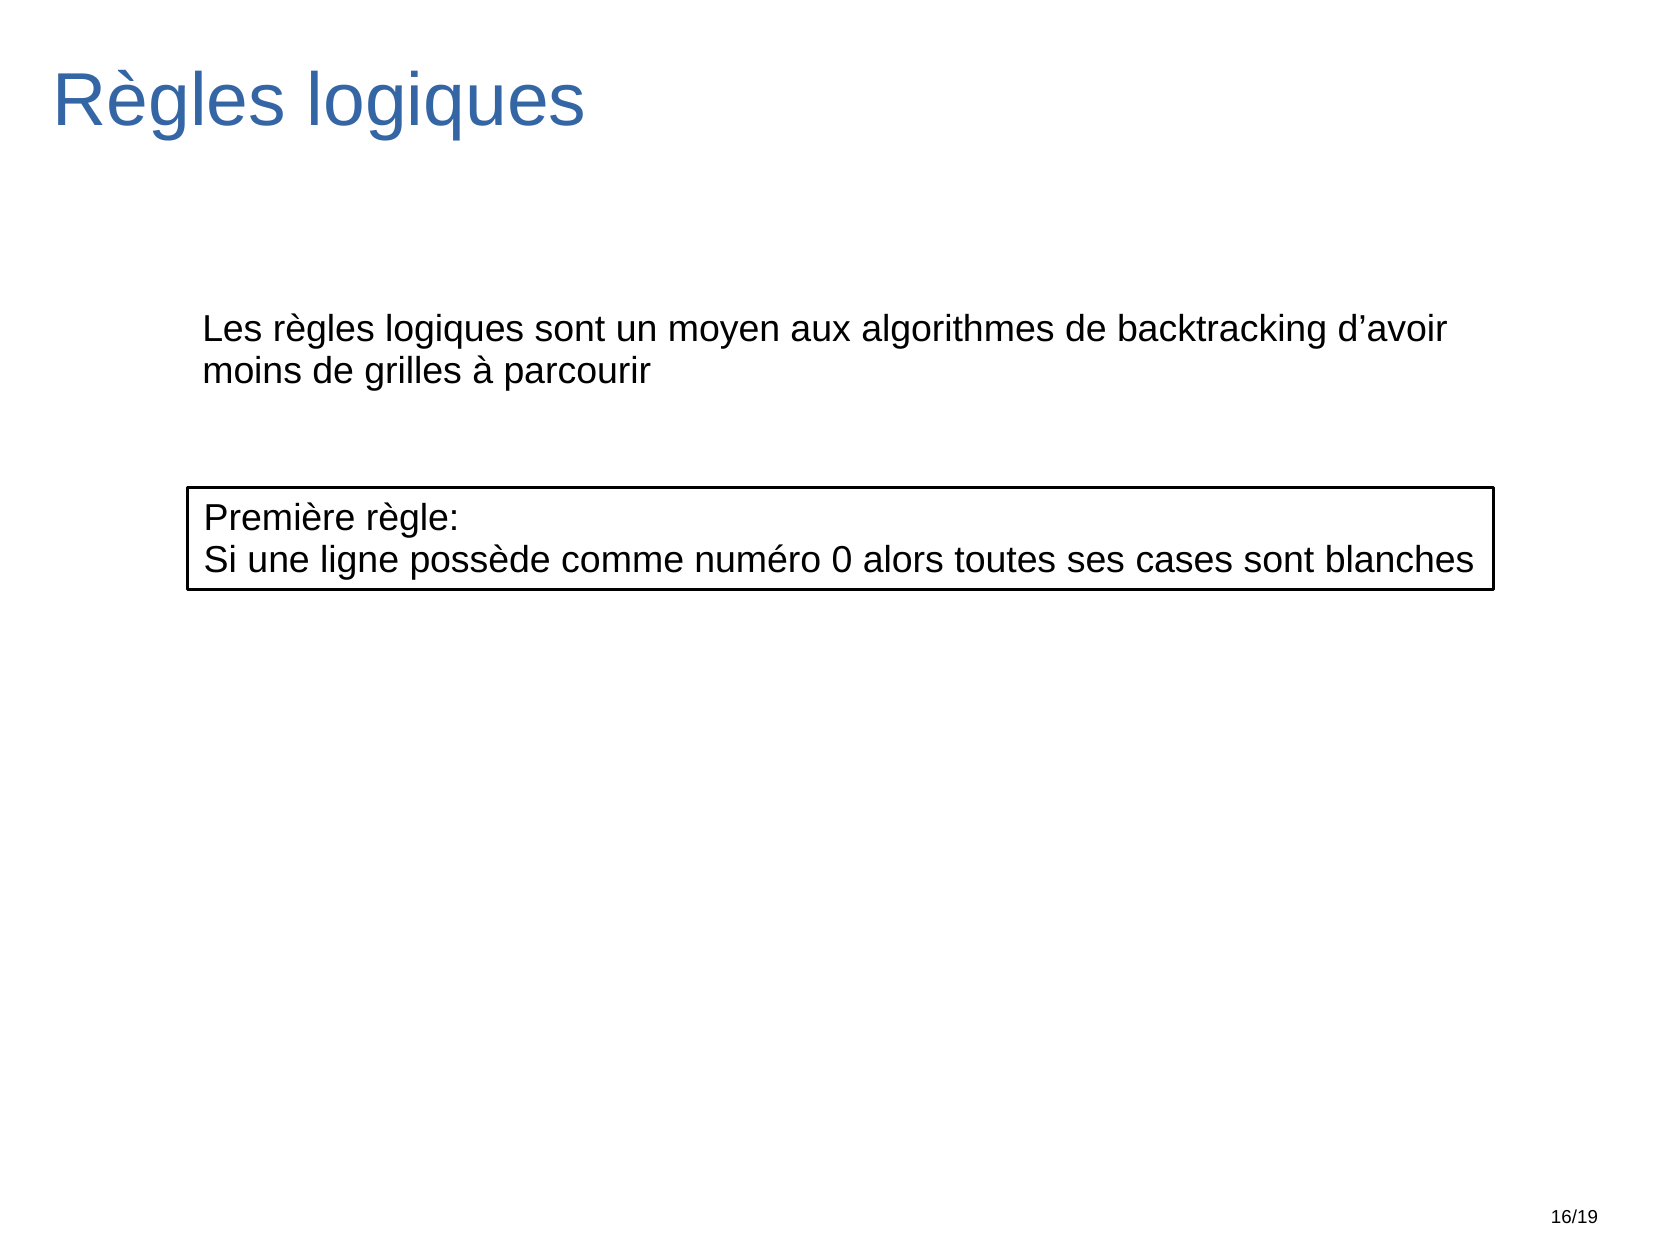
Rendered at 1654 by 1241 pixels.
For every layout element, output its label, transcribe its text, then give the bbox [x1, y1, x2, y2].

text_box Première règle: Si une ligne possède comme numéro 0 alors toutes ses cases sont blanches [187, 487, 1494, 590]
text_box Les règles logiques sont un moyen aux algorithmes de backtracking d’avoir moins de grilles à parcourir [187, 300, 1501, 399]
text_box Règles logiques [37, 50, 638, 151]
text_box 16/19 [1536, 1198, 1613, 1235]
